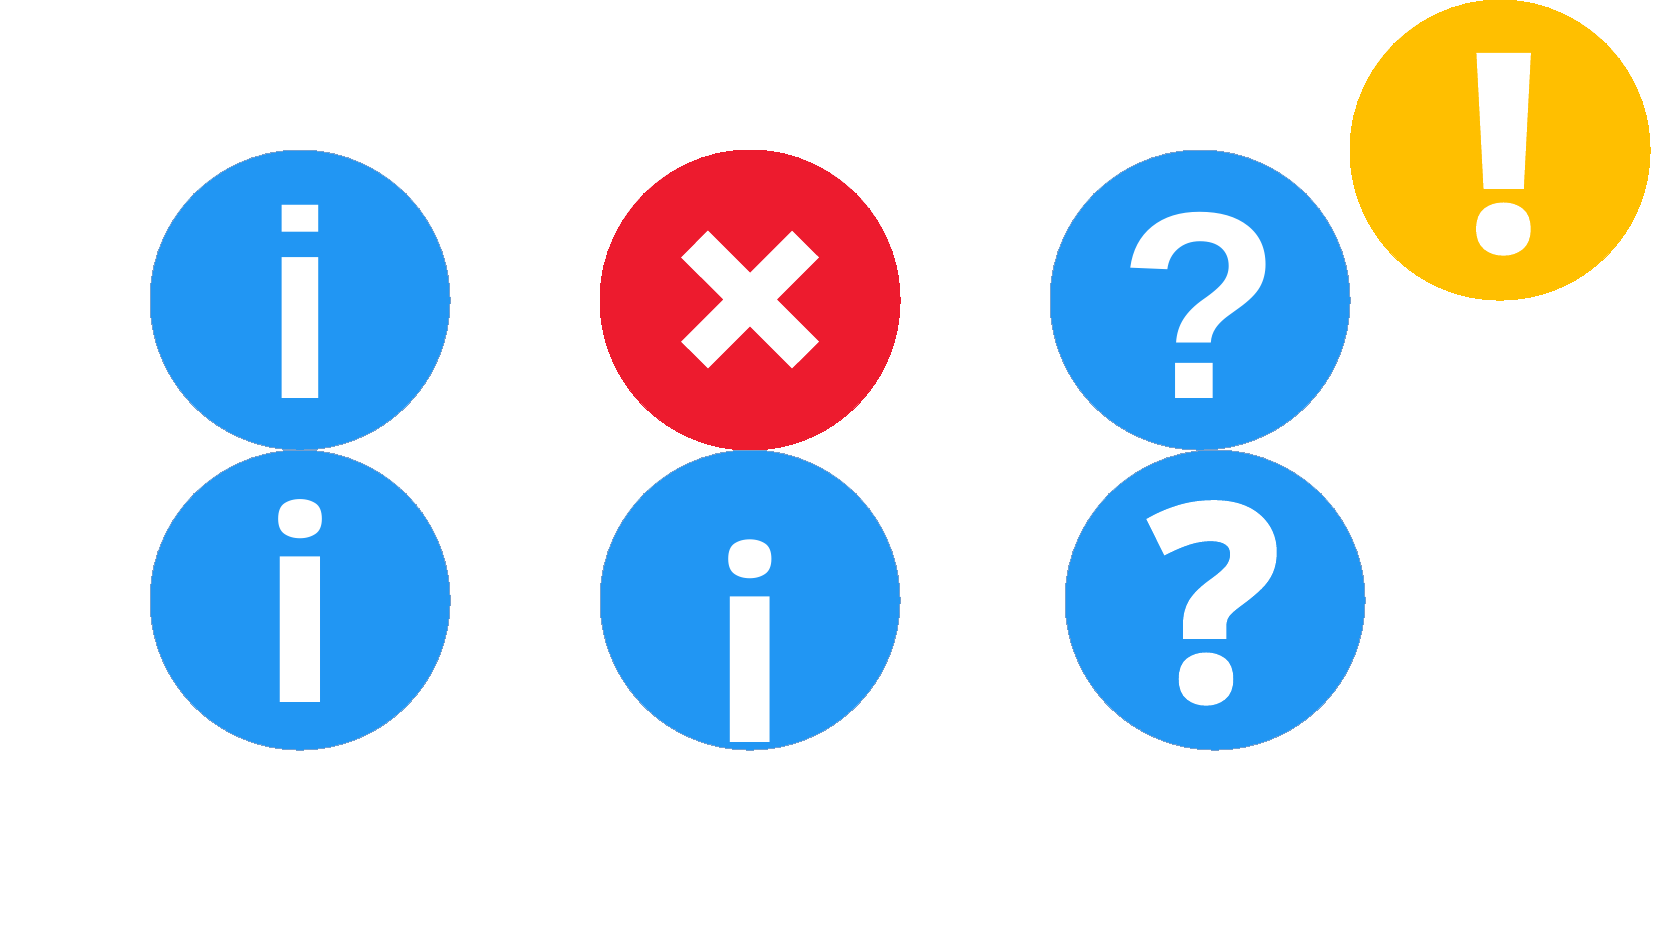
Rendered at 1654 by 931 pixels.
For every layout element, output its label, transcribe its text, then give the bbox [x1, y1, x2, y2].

text_box ! [1353, 0, 1654, 424]
text_box i [150, 150, 451, 300]
text_box i [600, 450, 901, 764]
text_box i [150, 300, 451, 862]
text_box 🞬 [600, 150, 901, 450]
text_box ? [1050, 150, 1351, 466]
text_box ? [1065, 405, 1366, 874]
